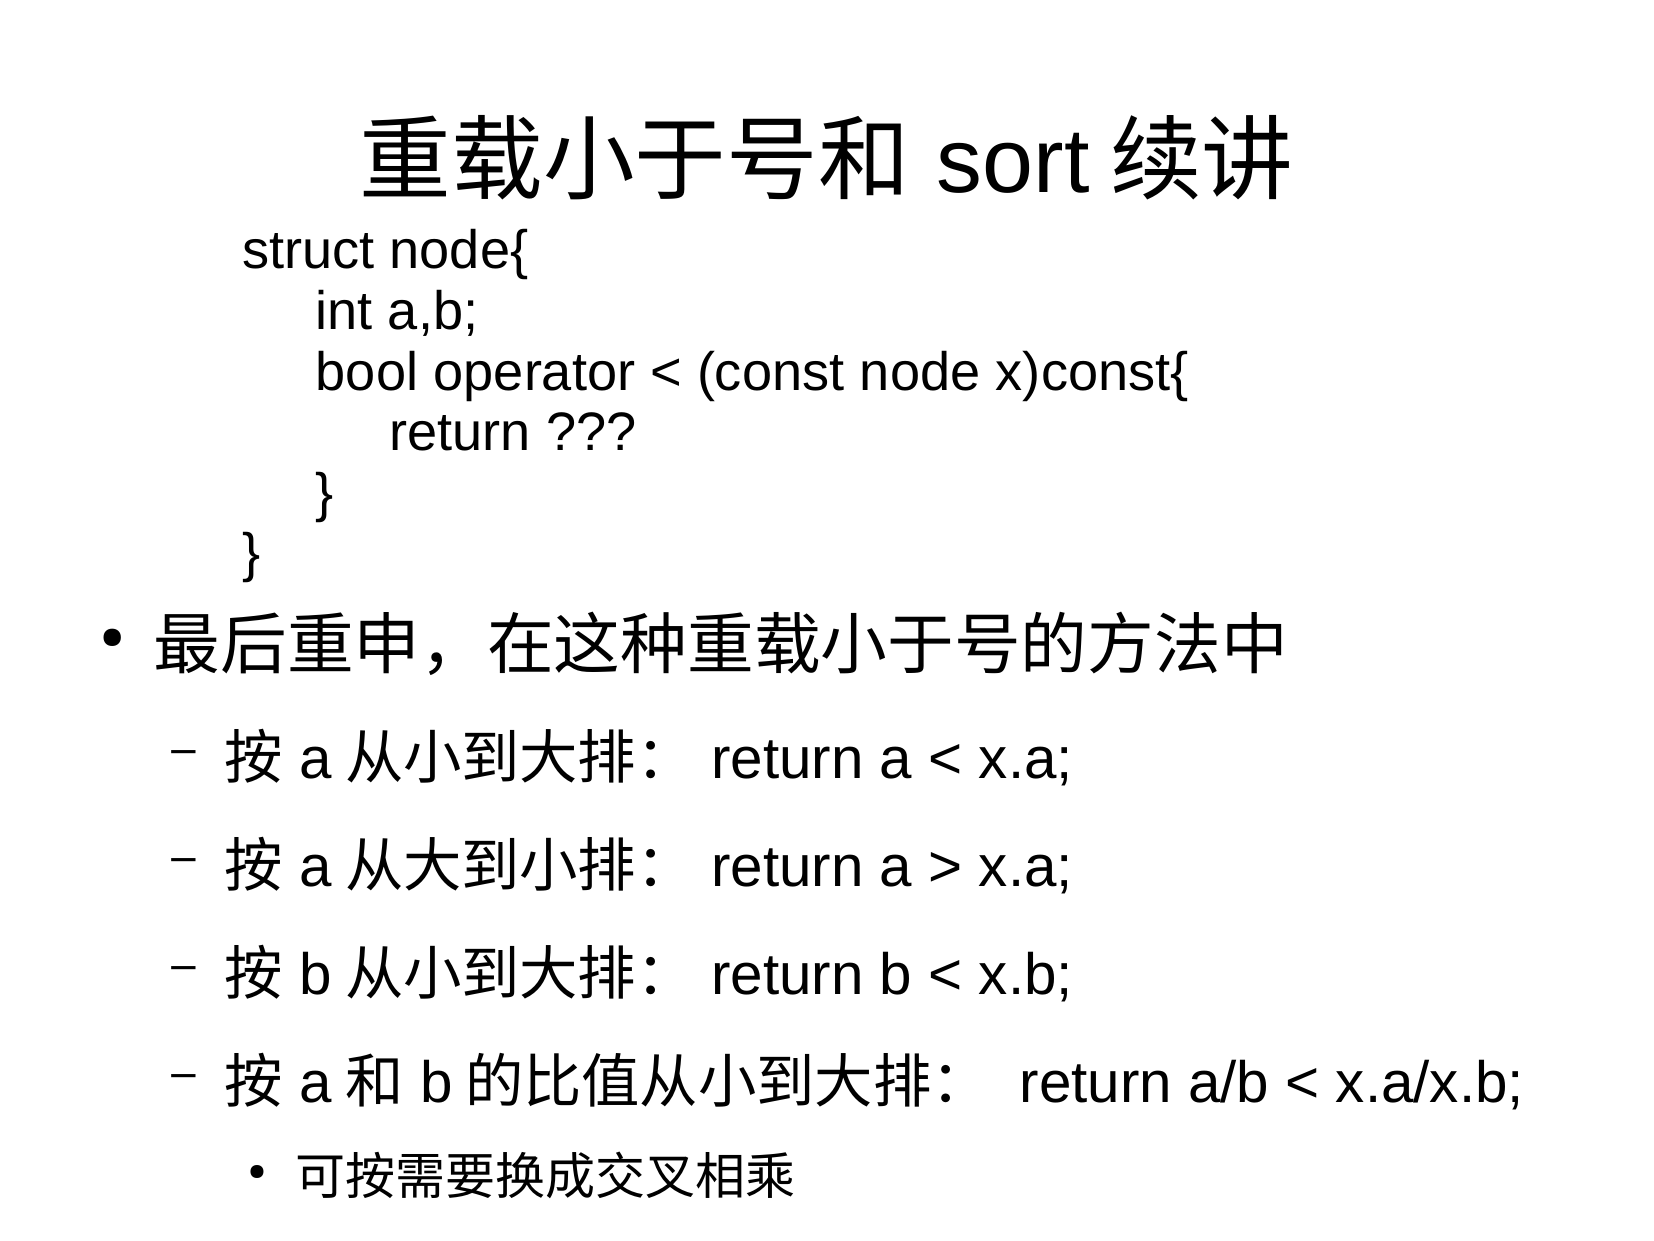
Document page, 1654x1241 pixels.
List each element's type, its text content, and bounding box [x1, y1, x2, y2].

title 重载小于号和sort续讲 [82, 49, 1571, 257]
list 最后重申，在这种重载小于号的方法中 按a从小到大排：return a < x.a; 按a从大到小排：return a > x.a; 按b从小到大排：return b < x.b; 按a和b的比值从小到大排： return a/b < x.a/x.b; 可按需要换成交叉相乘 [82, 590, 1571, 1241]
text_box struct node{ int a,b; bool operator < (const node x)const{ return ??? } } [227, 212, 1205, 591]
